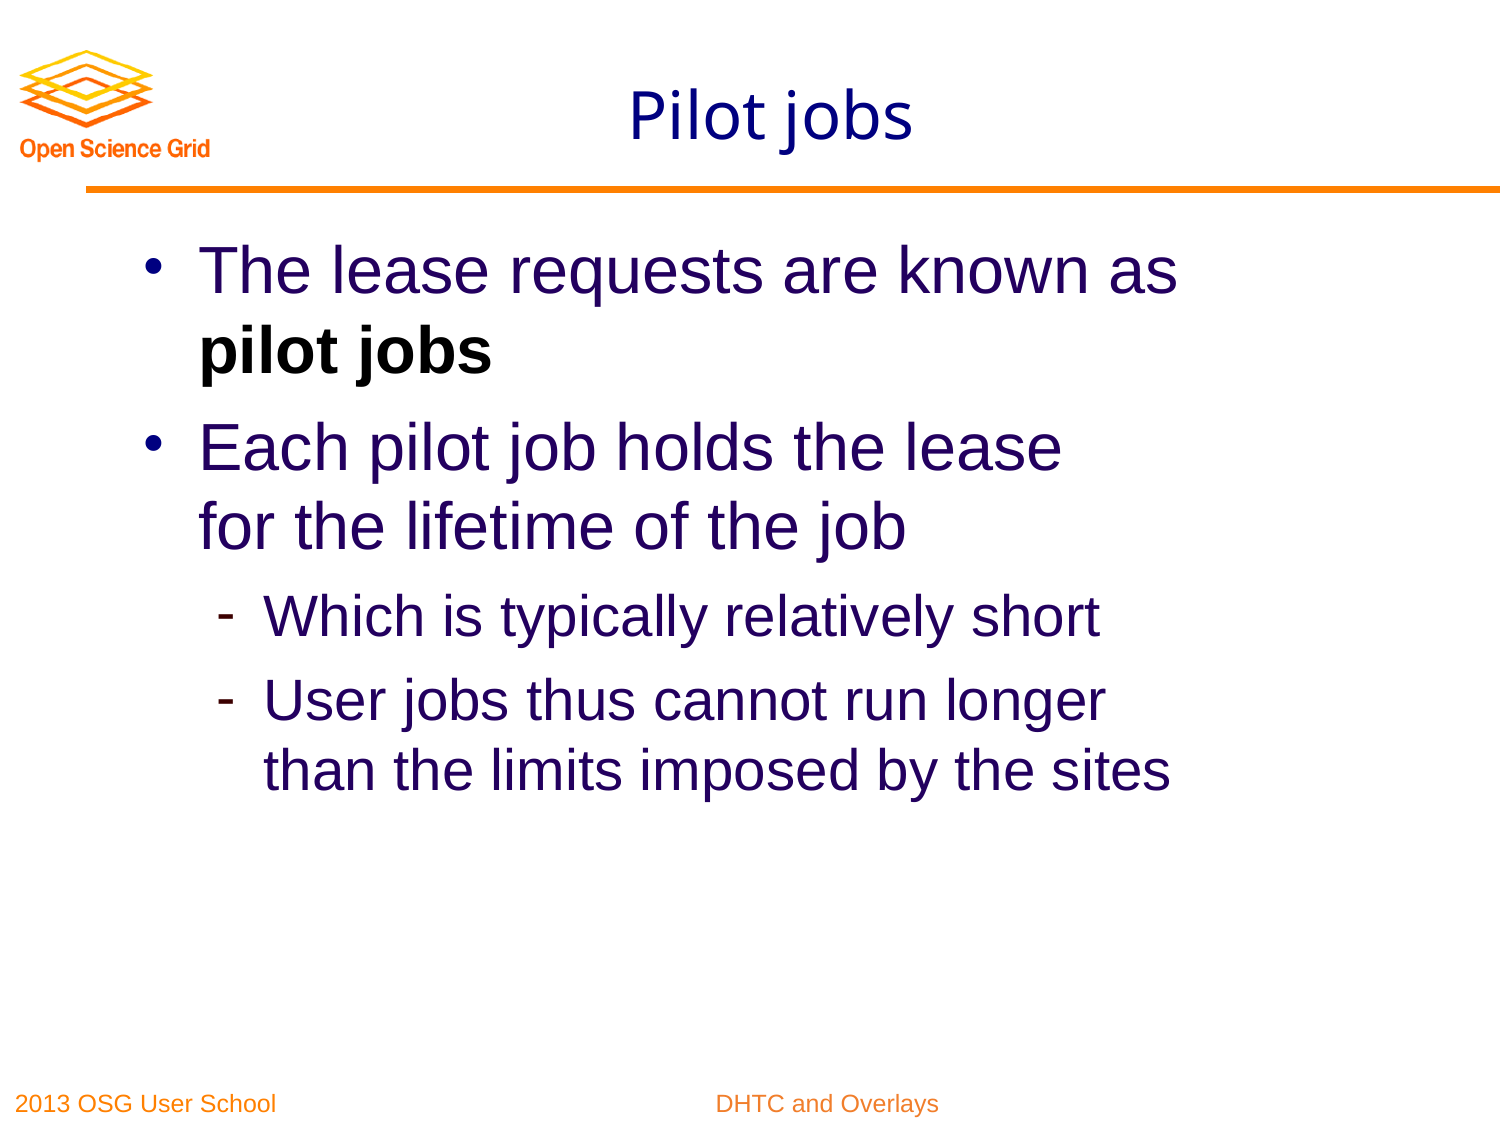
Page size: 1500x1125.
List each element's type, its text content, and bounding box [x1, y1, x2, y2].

title Pilot jobs [201, 18, 1342, 207]
list The lease requests are known as pilot jobs Each pilot job holds the lease for the lifetime of the job Which is typically relatively short User jobs thus cannot run longer than the limits imposed by the sites [127, 218, 1403, 962]
picture [0, 27, 201, 179]
